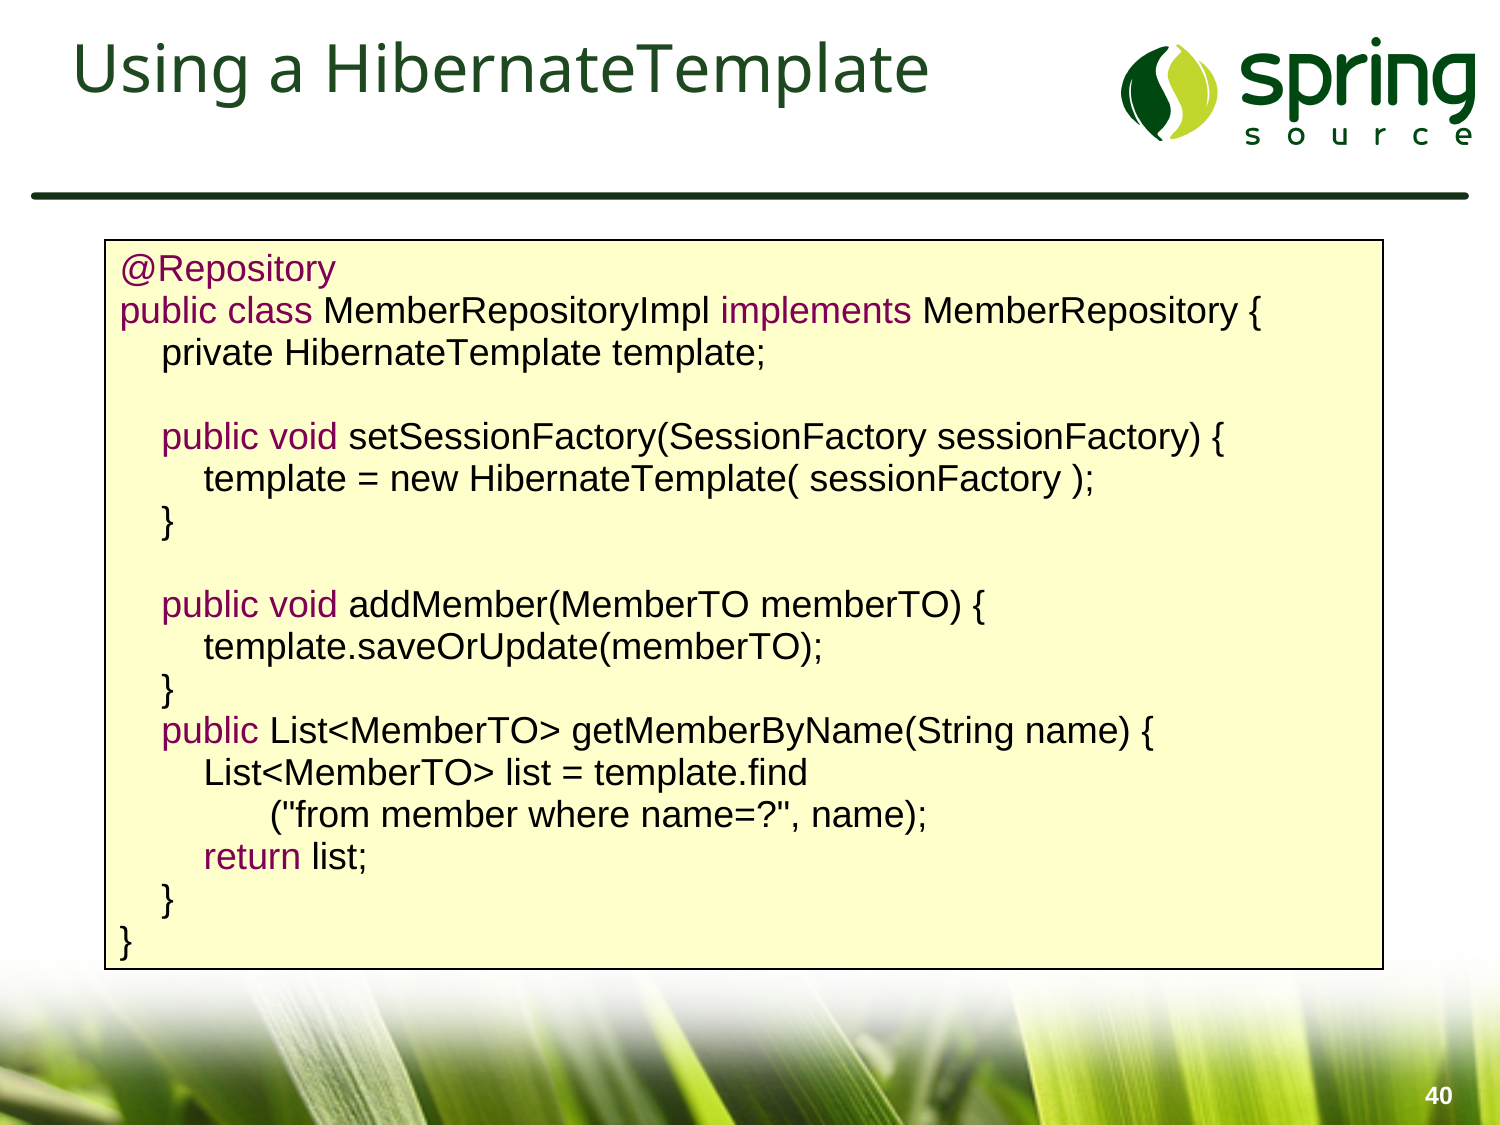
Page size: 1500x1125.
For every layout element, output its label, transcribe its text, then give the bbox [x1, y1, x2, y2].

picture [1121, 37, 1475, 145]
title Using a HibernateTemplate [56, 13, 1089, 176]
picture [0, 944, 1500, 1125]
text_box @Repository public class MemberRepositoryImpl implements MemberRepository { private HibernateTemplate template; public void setSessionFactory(SessionFactory sessionFactory) { template = new HibernateTemplate( sessionFactory ); } public void addMember(MemberTO memberTO) { template.saveOrUpdate(memberTO); } public List<MemberTO> getMemberByName(String name) { List<MemberTO> list = template.find ("from member where name=?", name); return list; } } [104, 240, 1384, 970]
